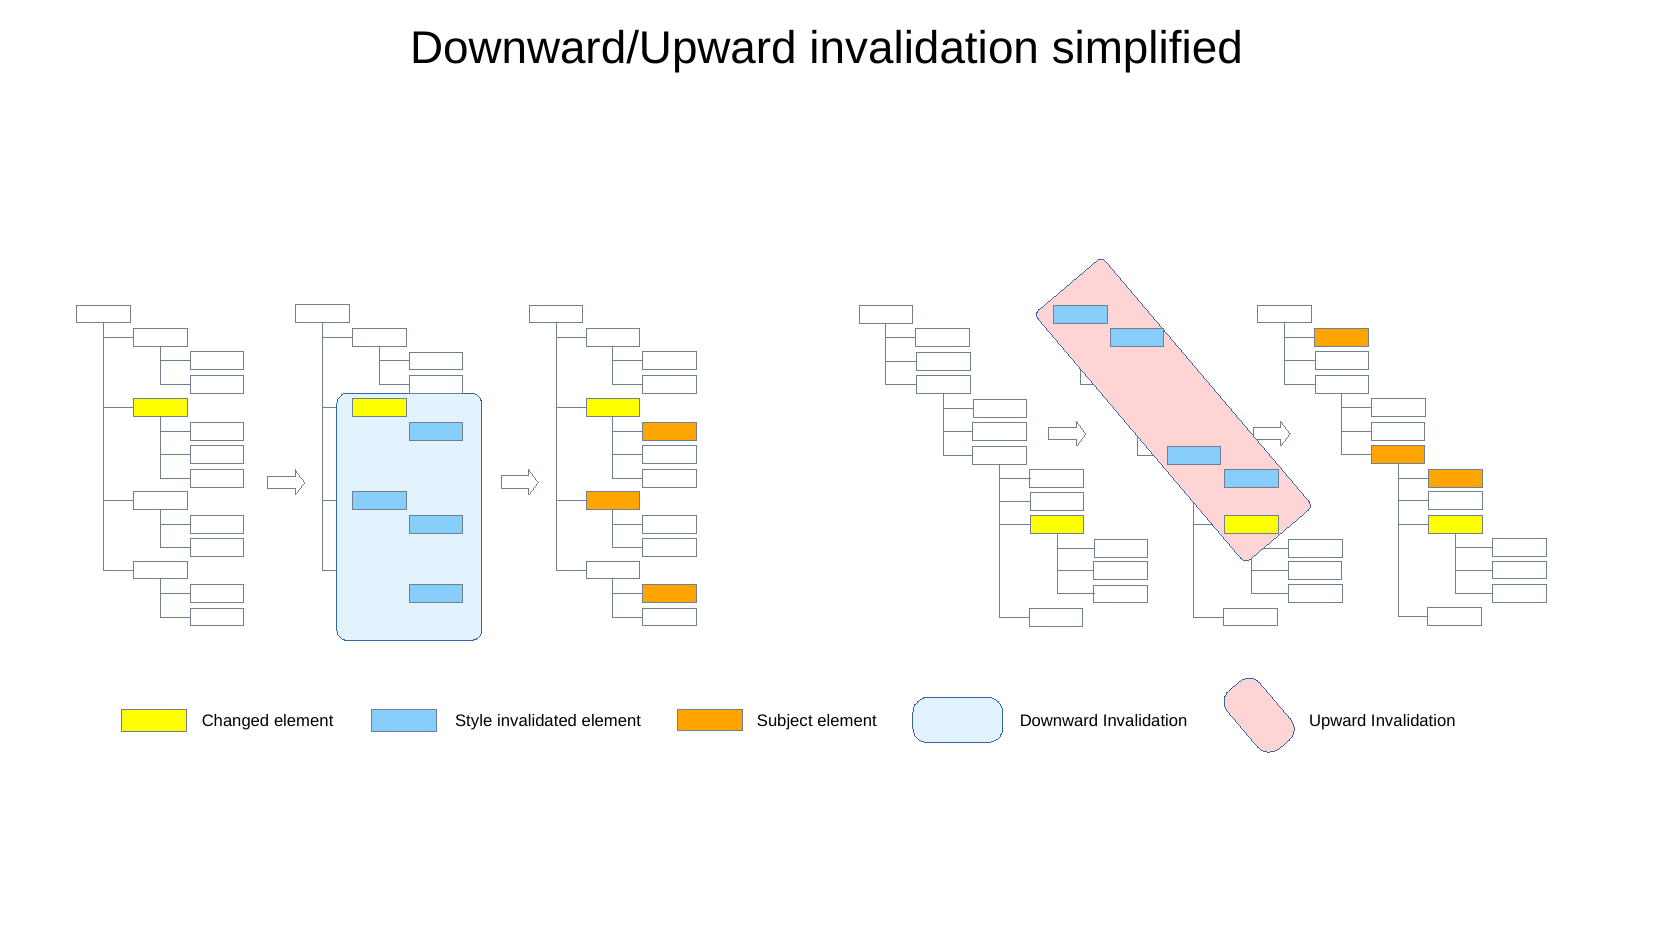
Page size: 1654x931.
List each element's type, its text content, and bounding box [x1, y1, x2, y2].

text_box [1030, 515, 1084, 534]
text_box [642, 375, 697, 394]
text_box [529, 305, 583, 323]
text_box [642, 351, 697, 370]
text_box Subject element [742, 703, 943, 738]
text_box [295, 304, 350, 323]
text_box [1315, 351, 1369, 370]
text_box Upward Invalidation [1294, 703, 1510, 742]
text_box [190, 351, 244, 370]
text_box Downward/Upward invalidation simplified [0, 15, 1654, 91]
text_box [121, 709, 187, 732]
text_box [586, 398, 640, 417]
text_box [133, 398, 188, 417]
text_box [1428, 515, 1483, 534]
text_box [1288, 561, 1342, 580]
text_box [1093, 561, 1148, 580]
text_box [133, 328, 188, 347]
text_box [1492, 584, 1547, 603]
text_box [1492, 561, 1547, 579]
text_box [133, 561, 188, 579]
text_box [1427, 607, 1482, 626]
text_box [642, 422, 697, 441]
text_box [371, 709, 437, 732]
text_box Changed element [187, 703, 352, 738]
text_box [1048, 421, 1086, 446]
text_box [190, 538, 244, 557]
text_box Downward Invalidation [1005, 703, 1221, 742]
text_box [1288, 539, 1343, 558]
text_box [973, 399, 1027, 418]
text_box [1093, 585, 1148, 603]
text_box [190, 584, 244, 603]
text_box [190, 375, 244, 394]
text_box [1036, 259, 1311, 561]
text_box [642, 538, 697, 557]
text_box [972, 422, 1027, 441]
text_box [1428, 491, 1483, 510]
text_box [586, 561, 640, 579]
text_box [409, 352, 463, 370]
text_box Style invalidated element [440, 703, 667, 738]
text_box [1257, 305, 1312, 323]
text_box [1428, 469, 1483, 488]
text_box [916, 697, 1003, 743]
text_box [1315, 375, 1369, 394]
text_box [1223, 608, 1278, 626]
text_box [190, 515, 244, 534]
text_box [352, 328, 407, 347]
text_box [76, 305, 131, 323]
text_box [1030, 492, 1084, 511]
text_box [916, 375, 971, 394]
text_box [190, 608, 244, 626]
text_box [1288, 584, 1343, 603]
text_box [1029, 608, 1083, 627]
text_box [642, 515, 697, 534]
text_box [133, 491, 188, 510]
text_box [586, 491, 640, 510]
text_box [1314, 328, 1369, 347]
text_box [915, 328, 970, 347]
text_box [1371, 445, 1425, 464]
text_box [642, 584, 697, 603]
text_box [1492, 538, 1547, 557]
text_box [972, 446, 1027, 465]
text_box [642, 608, 697, 626]
text_box [859, 305, 913, 324]
text_box [1094, 539, 1148, 558]
text_box [642, 445, 697, 464]
text_box [336, 375, 482, 641]
text_box [677, 709, 742, 731]
text_box [1371, 422, 1425, 441]
text_box [267, 469, 305, 495]
text_box [190, 469, 244, 488]
text_box [1371, 398, 1426, 417]
text_box [1029, 469, 1084, 488]
text_box [1224, 678, 1294, 753]
text_box [190, 445, 244, 464]
text_box [586, 328, 640, 347]
text_box [916, 352, 971, 371]
text_box [642, 469, 697, 488]
text_box [501, 469, 539, 495]
text_box [190, 422, 244, 441]
